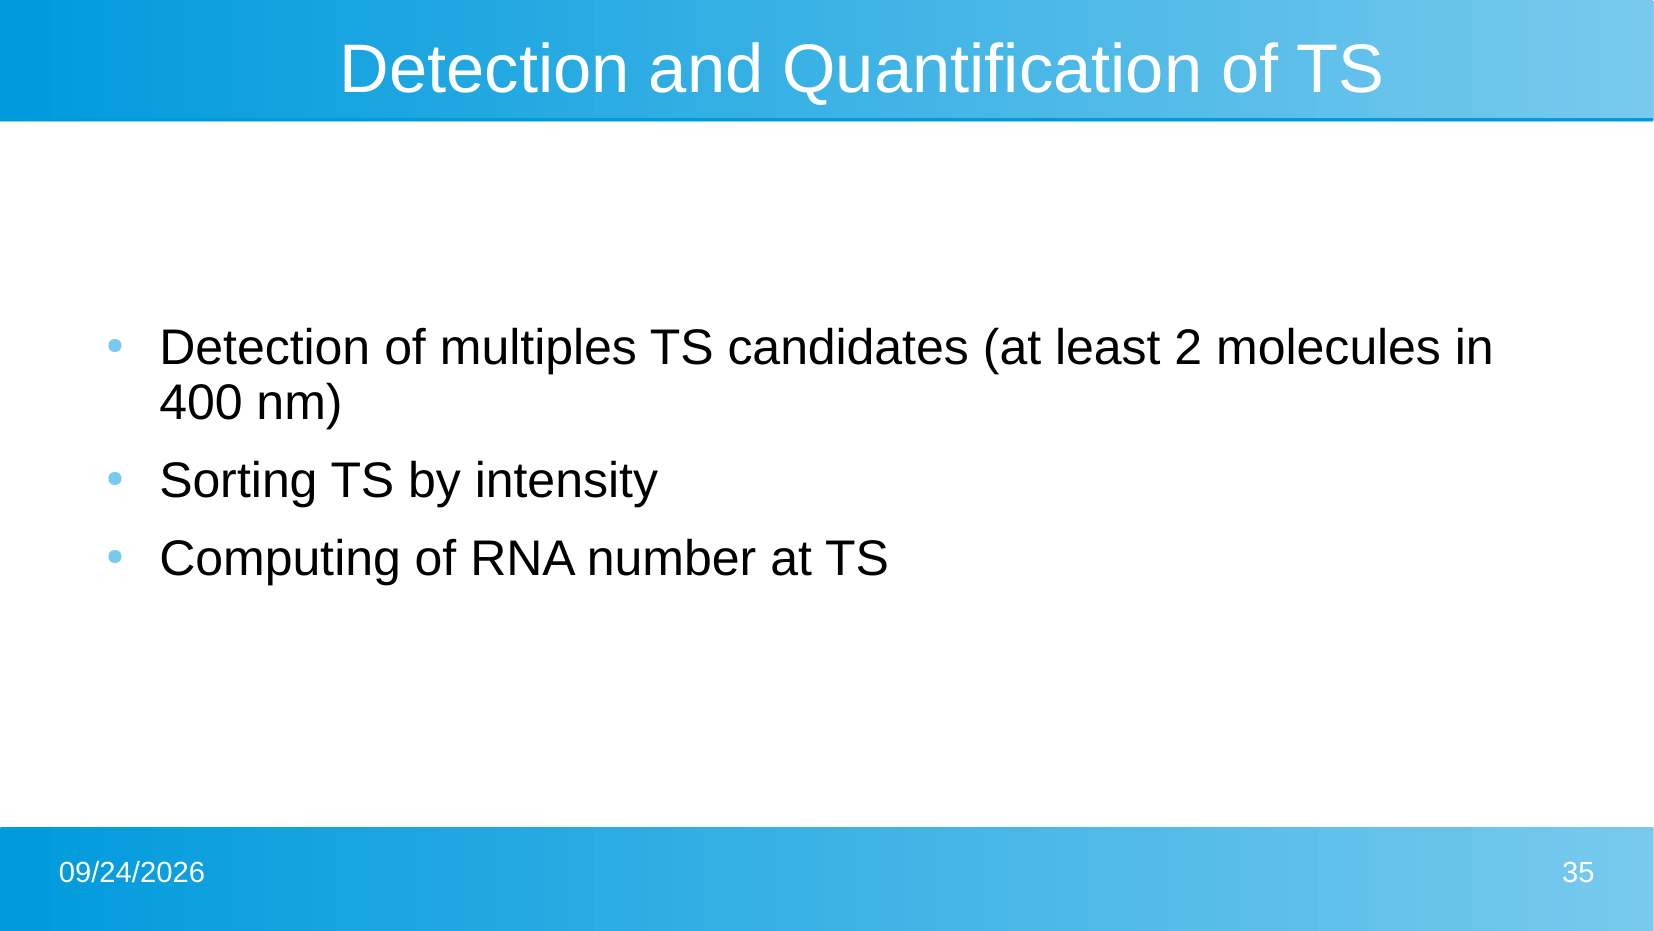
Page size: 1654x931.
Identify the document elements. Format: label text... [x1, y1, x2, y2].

title Detection and Quantification of TS [59, 29, 1595, 108]
list Detection of multiples TS candidates (at least 2 molecules in 400 nm) Sorting TS by intensity Computing of RNA number at TS [88, 318, 1565, 408]
